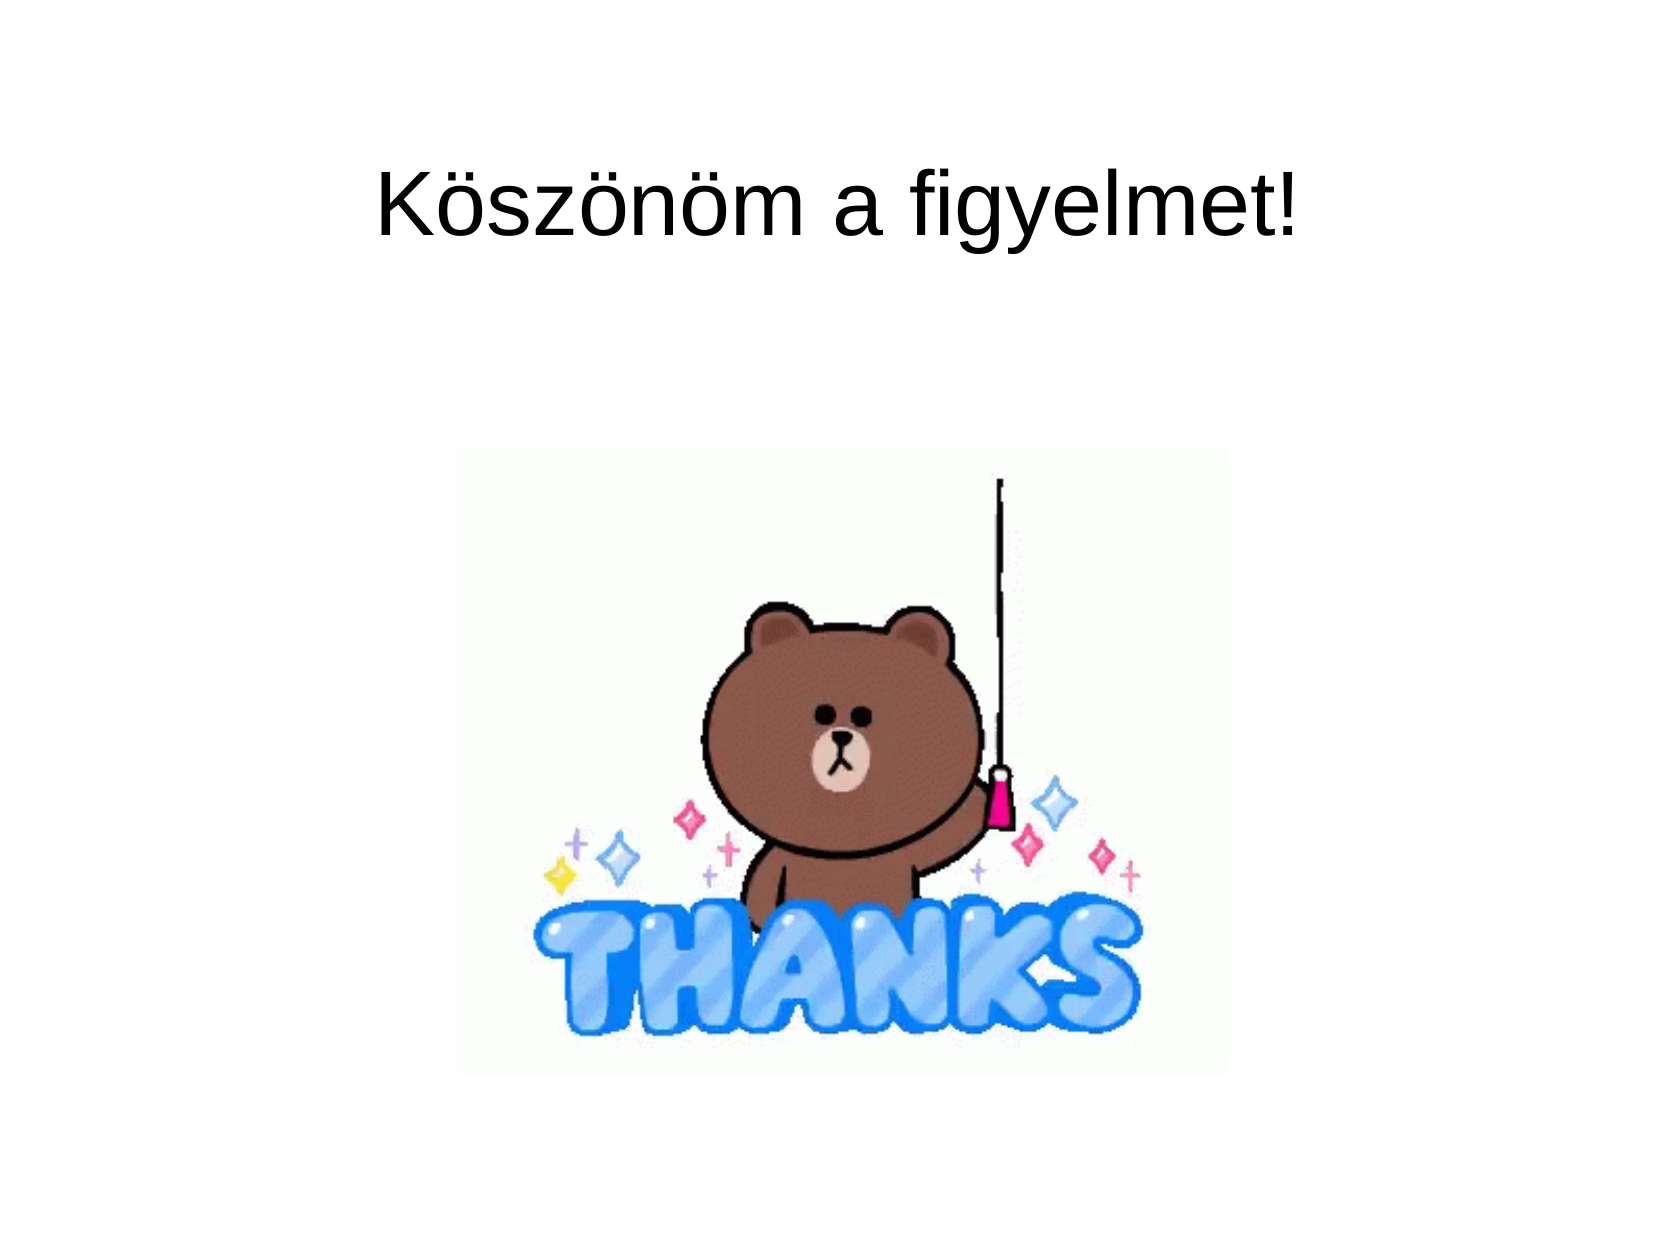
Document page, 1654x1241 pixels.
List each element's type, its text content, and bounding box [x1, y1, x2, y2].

picture [457, 448, 1229, 1074]
title Köszönöm a figyelmet! [94, 100, 1583, 308]
